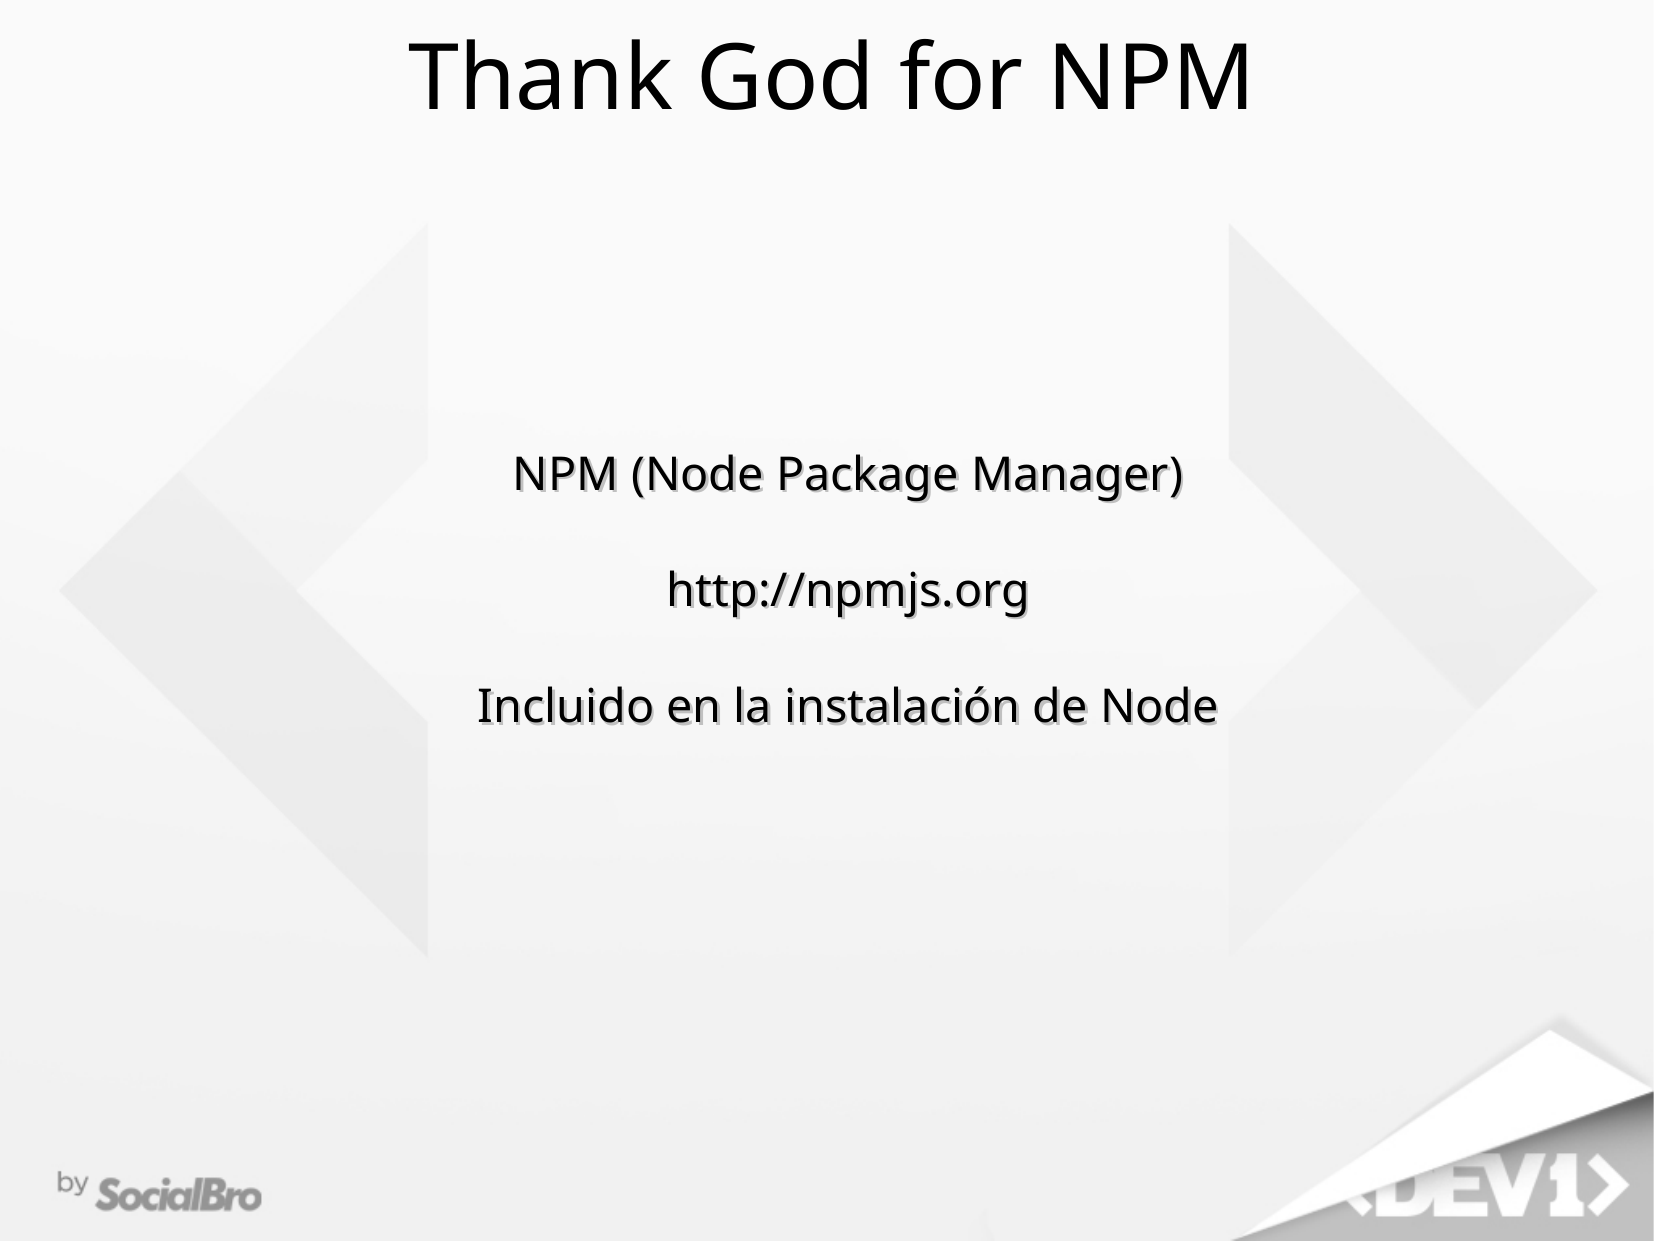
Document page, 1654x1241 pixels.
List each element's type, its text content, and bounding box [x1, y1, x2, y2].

list NPM (Node Package Manager) http://npmjs.org Incluido en la instalación de Node [82, 408, 1565, 739]
picture [0, 0, 1654, 1241]
title Thank God for NPM [88, 0, 1577, 148]
